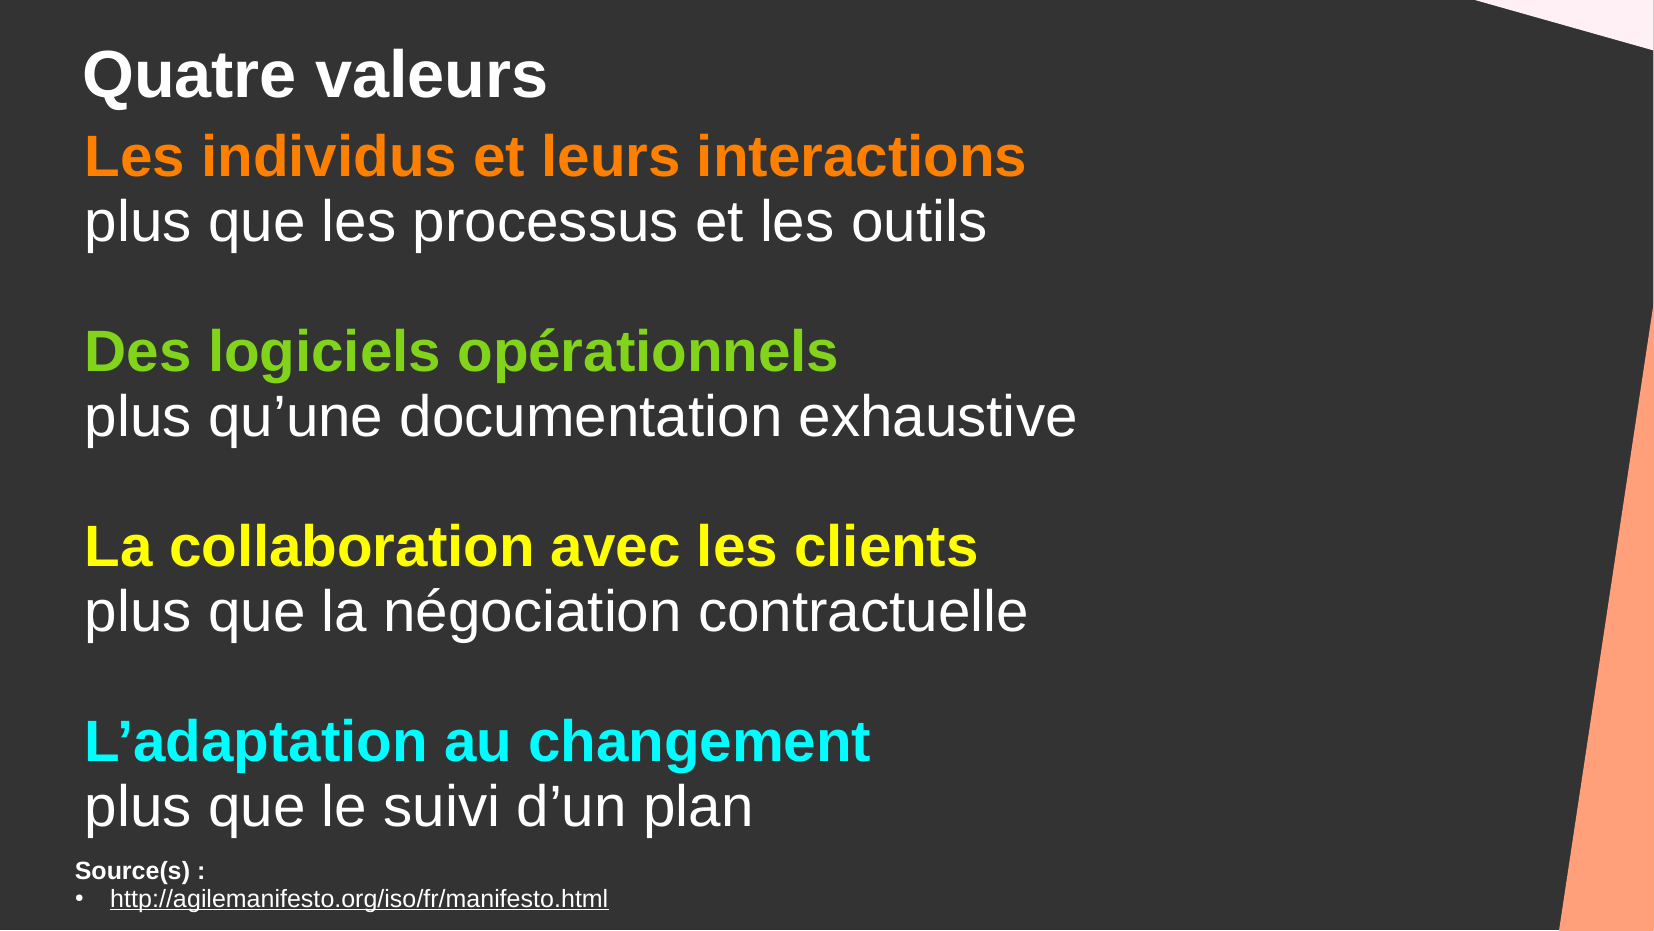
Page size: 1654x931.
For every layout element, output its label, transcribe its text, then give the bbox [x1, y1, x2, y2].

text_box [1558, 300, 1654, 931]
text_box Source(s) : http://agilemanifesto.org/iso/fr/manifesto.html [60, 821, 1546, 921]
title Les individus et leurs interactions plus que les processus et les outils Des logiciels opérationnels plus qu’une documentation exhaustive La collaboration avec les clients plus que la négociation contractuelle L’adaptation au changement plus que le suivi d’un plan [84, 124, 1117, 821]
text_box [1474, 0, 1654, 51]
title Quatre valeurs [82, 37, 1571, 122]
